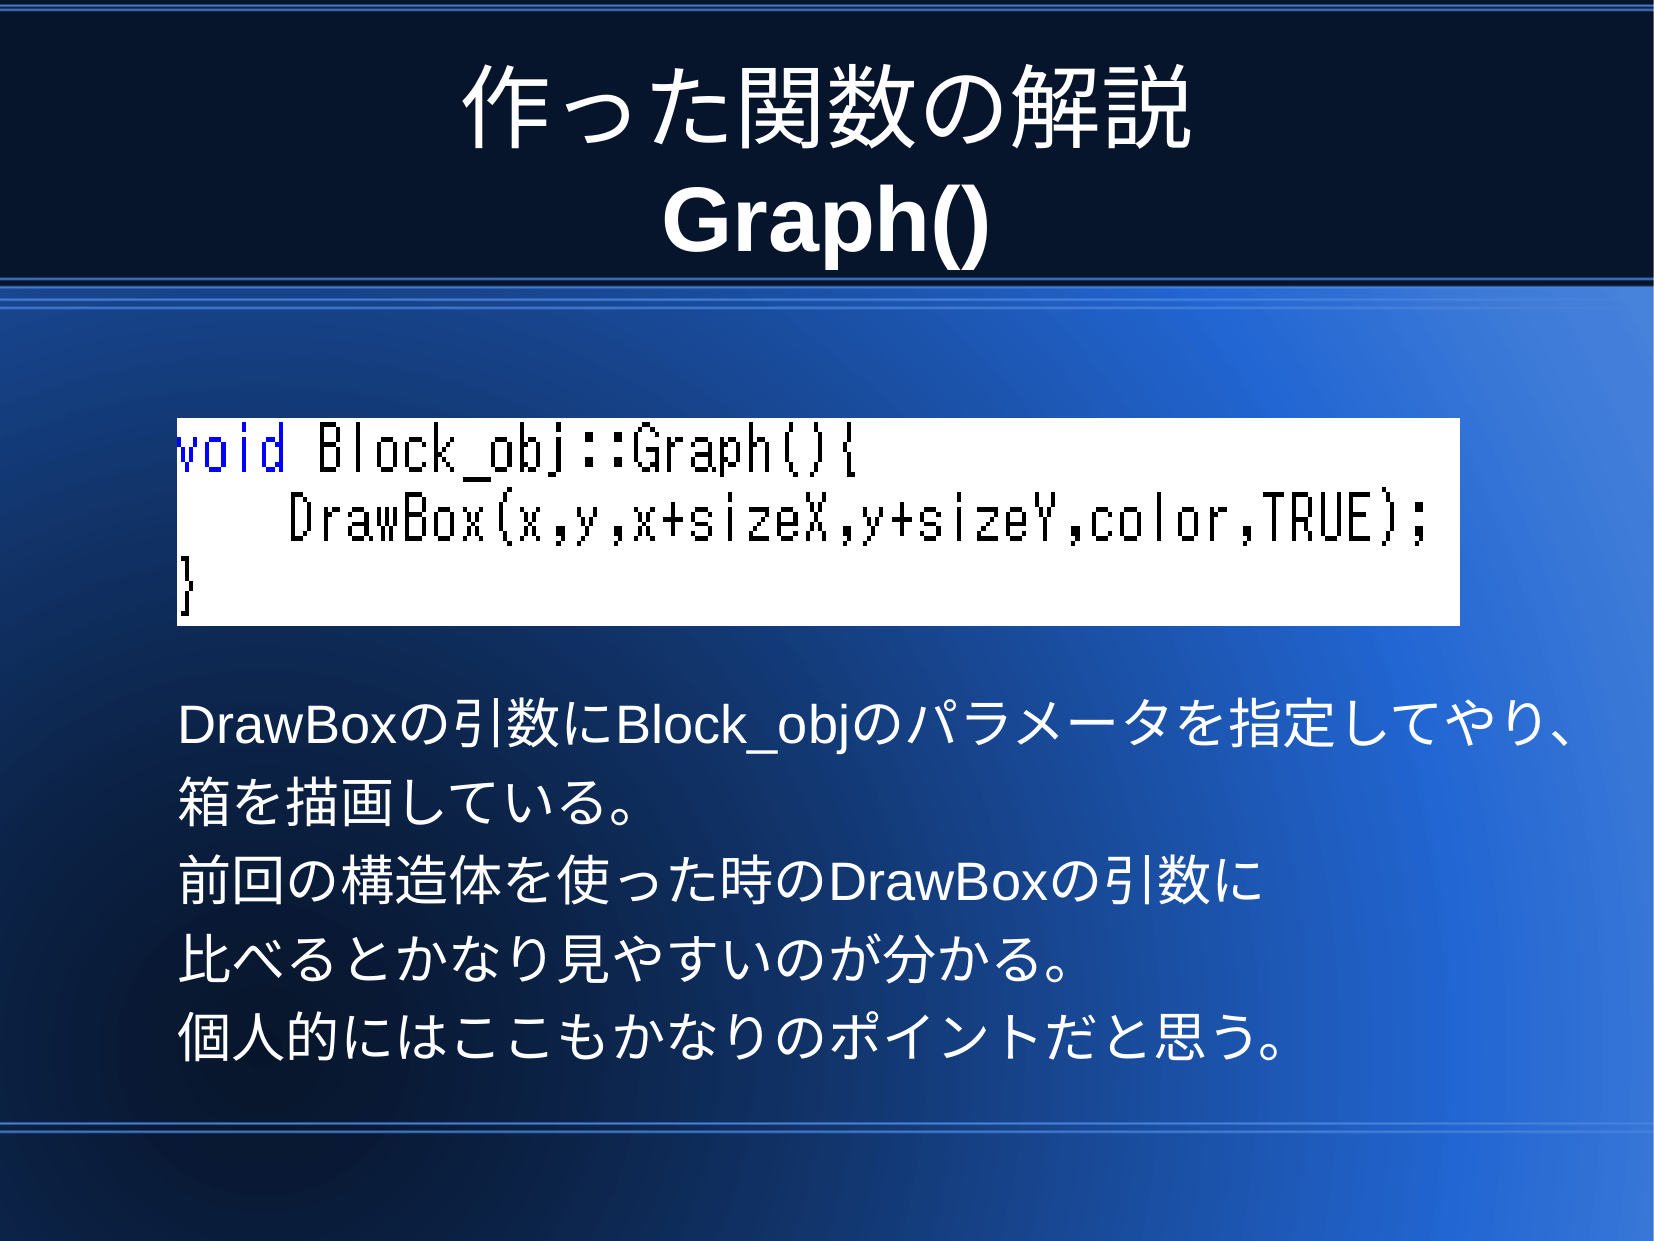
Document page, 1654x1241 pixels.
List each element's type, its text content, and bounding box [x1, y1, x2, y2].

title 作った関数の解説 Graph() [82, 49, 1571, 257]
text_box DrawBoxの引数にBlock_objのパラメータを指定してやり、 箱を描画している。 前回の構造体を使った時のDrawBoxの引数に 比べるとかなり見やすいのが分かる。 個人的にはここもかなりのポイントだと思う。 [162, 673, 1524, 1027]
picture [0, 0, 1654, 1241]
